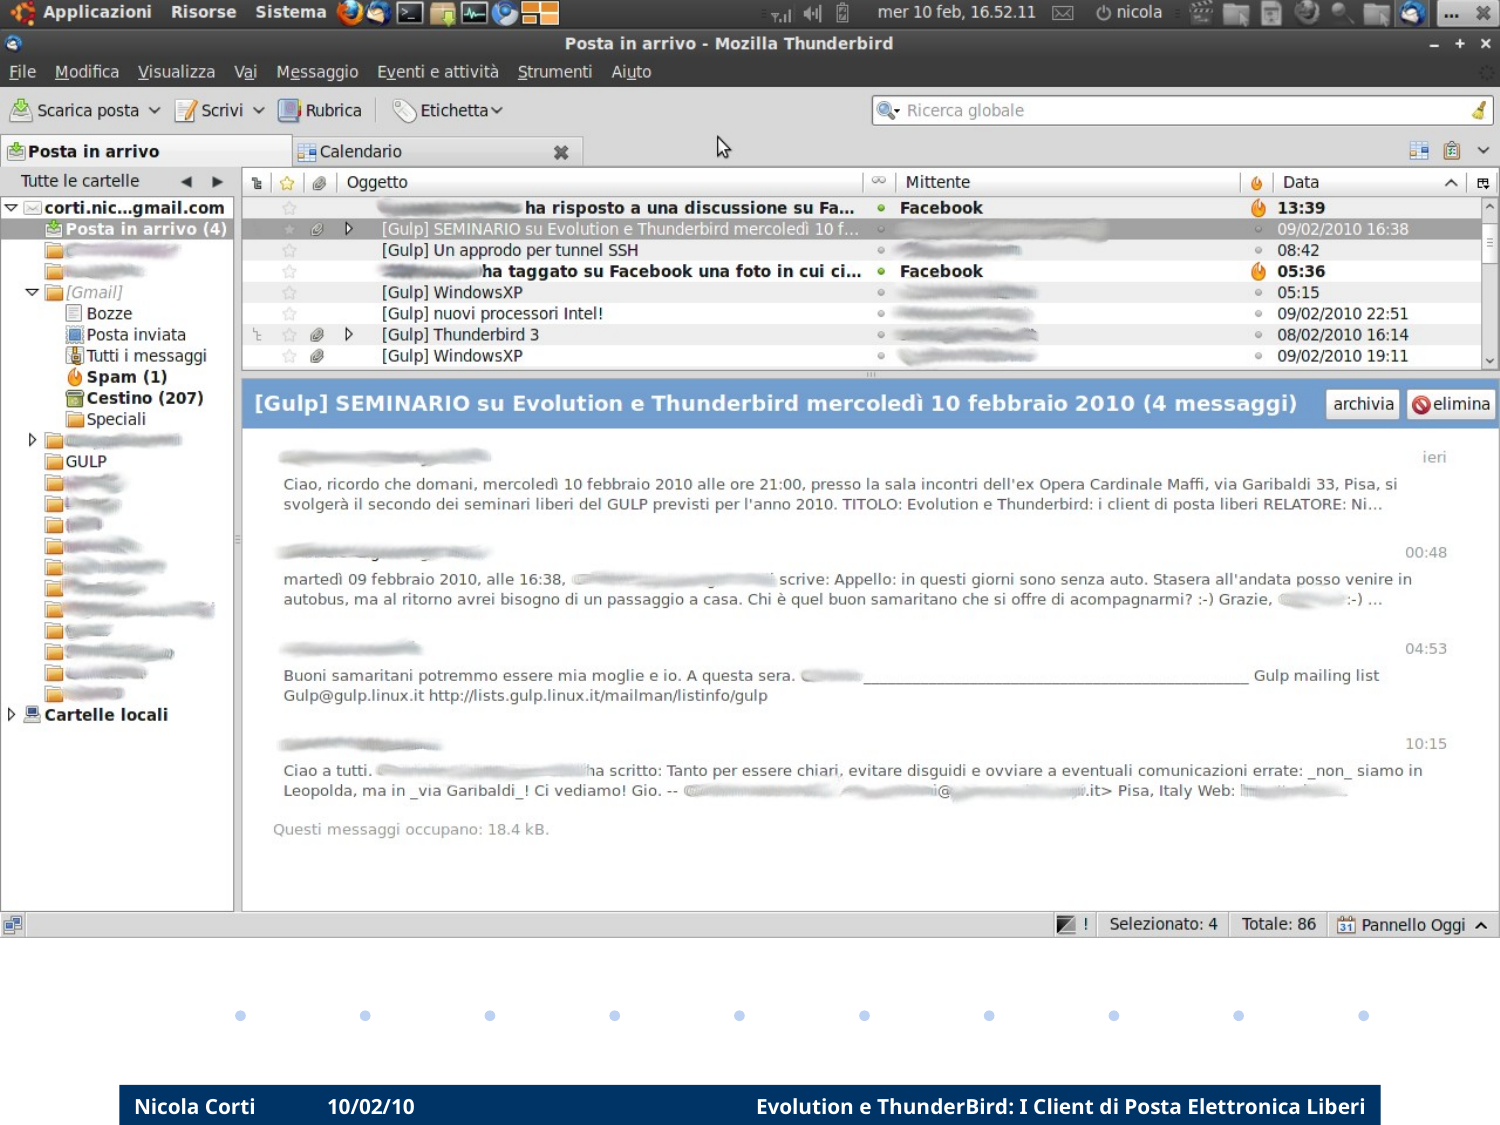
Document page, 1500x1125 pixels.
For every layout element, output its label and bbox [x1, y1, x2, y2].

picture [0, 0, 1500, 938]
